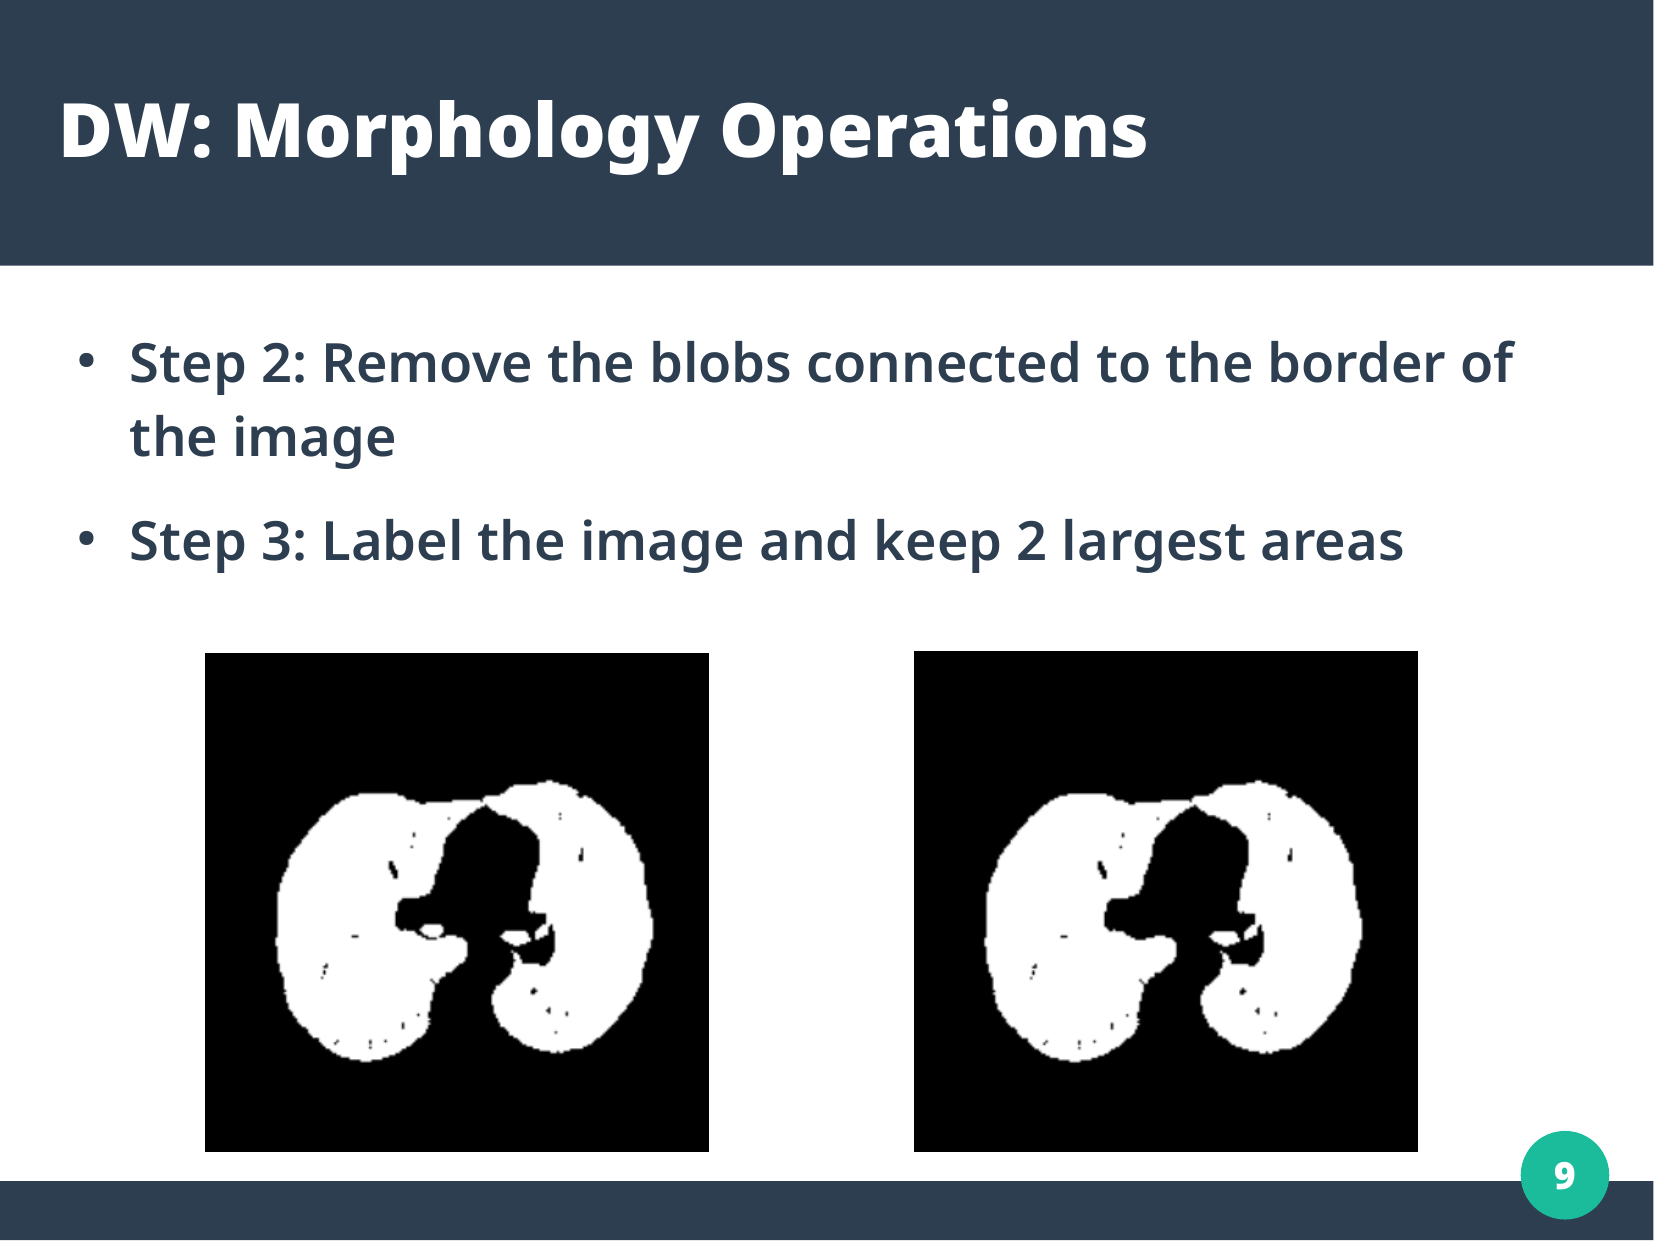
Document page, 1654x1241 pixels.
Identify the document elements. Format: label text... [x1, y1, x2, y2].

title DW: Morphology Operations [59, 49, 1595, 207]
picture [914, 651, 1418, 1152]
picture [205, 653, 709, 1152]
list Step 2: Remove the blobs connected to the border of the image Step 3: Label the image and keep 2 largest areas [59, 324, 1595, 1152]
